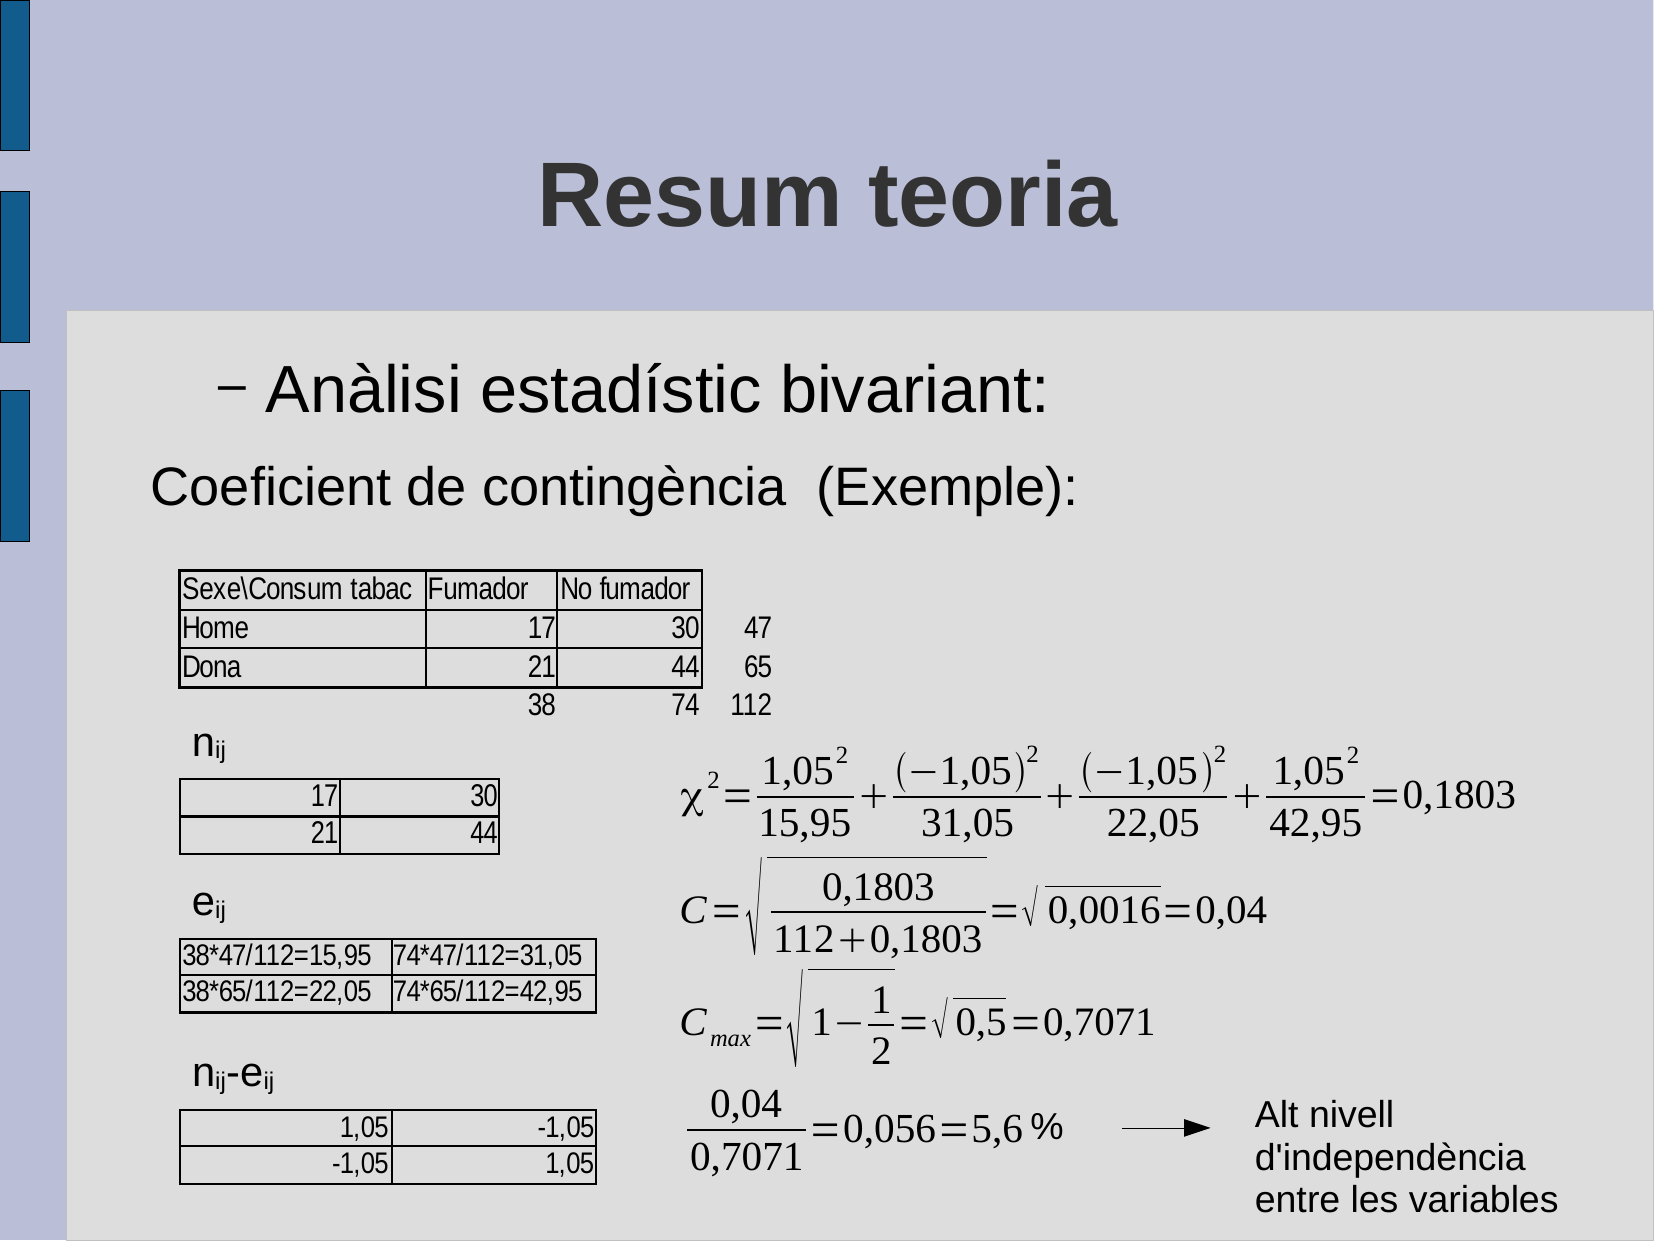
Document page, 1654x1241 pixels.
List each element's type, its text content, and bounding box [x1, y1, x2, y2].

chart [177, 1107, 599, 1222]
chart [673, 855, 1274, 962]
chart [673, 967, 1162, 1074]
text_box nij-eij [177, 1041, 290, 1117]
text_box % [1015, 1098, 1105, 1156]
text_box eij [177, 870, 242, 946]
text_box Alt nivell d'independència entre les variables [1240, 1086, 1595, 1228]
chart [177, 775, 502, 857]
chart [177, 567, 1523, 847]
chart [679, 1080, 1029, 1180]
chart [177, 936, 599, 1051]
text_box Coeficient de contingència (Exemple): [118, 448, 1654, 525]
title Resum teoria [121, 91, 1534, 299]
text_box nij [177, 710, 242, 787]
text_box Anàlisi estadístic bivariant: [124, 352, 1565, 443]
